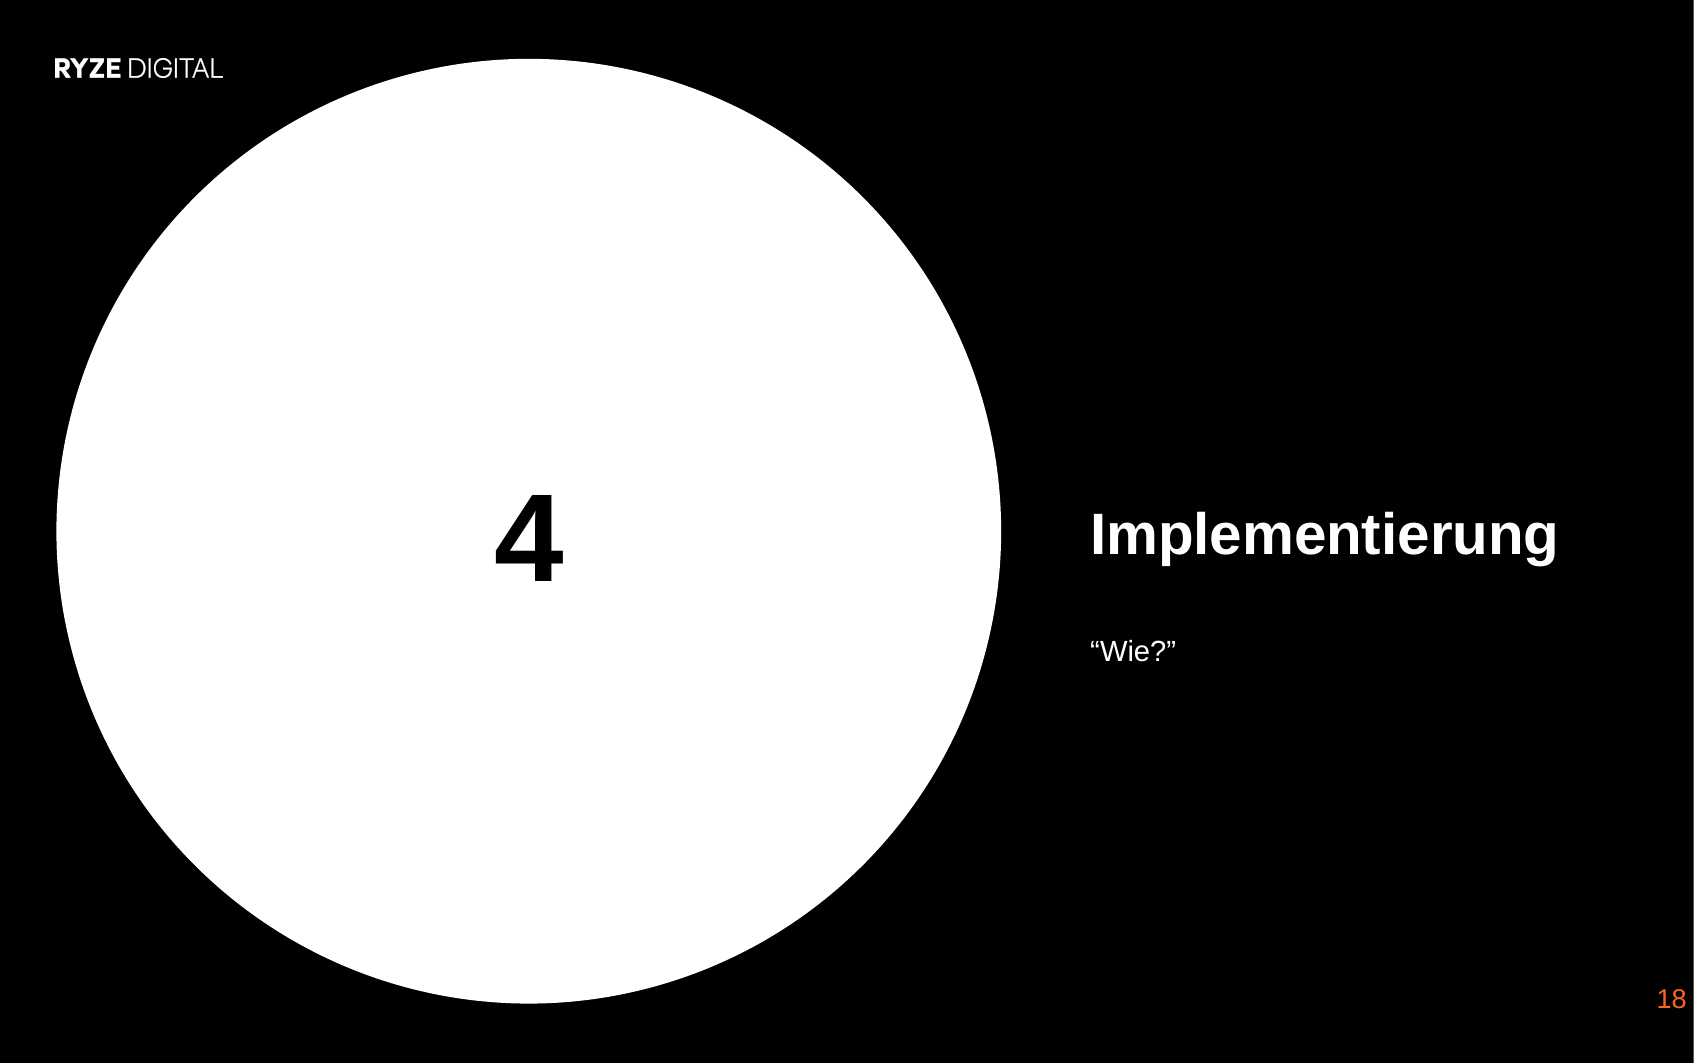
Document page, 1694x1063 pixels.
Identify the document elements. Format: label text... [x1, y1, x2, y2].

list “Wie?” [1090, 632, 1611, 938]
picture [55, 58, 223, 78]
slide_number <number> [1584, 981, 1687, 1063]
list Implementierung [1090, 467, 1611, 596]
list 4 [245, 467, 813, 596]
